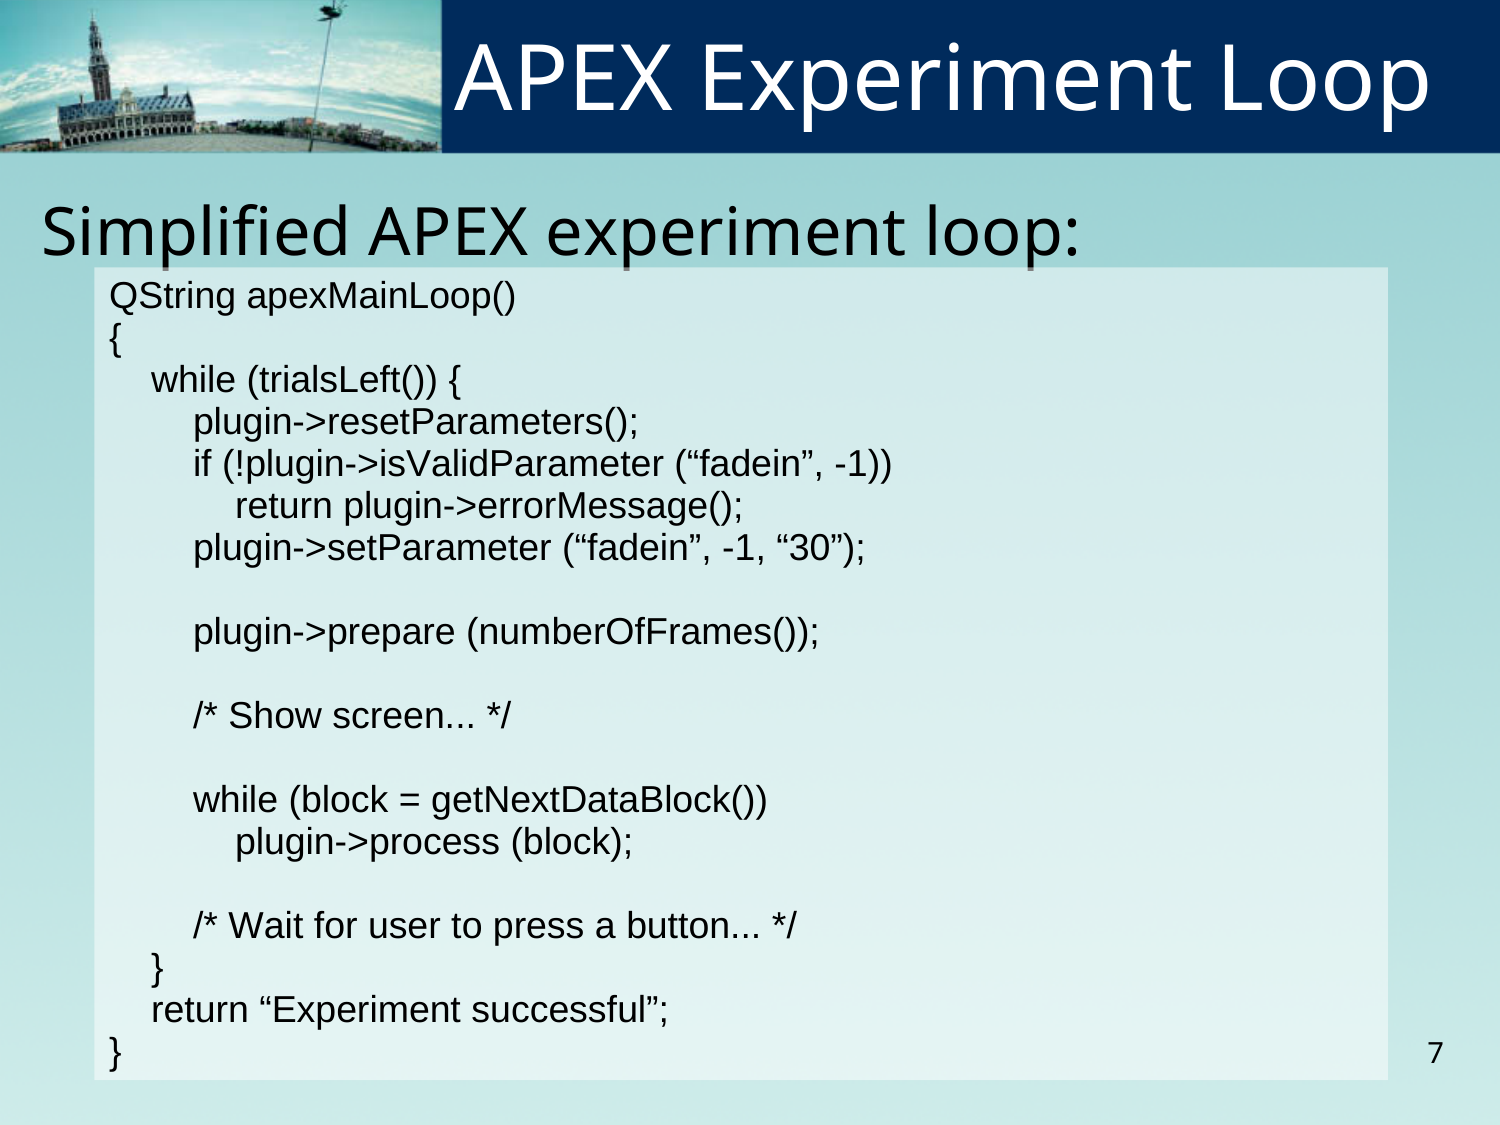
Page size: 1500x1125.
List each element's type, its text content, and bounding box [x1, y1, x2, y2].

text_box QString apexMainLoop() { while (trialsLeft()) { plugin->resetParameters(); if (!plugin->isValidParameter (“fadein”, -1)) return plugin->errorMessage(); plugin->setParameter (“fadein”, -1, “30”); plugin->prepare (numberOfFrames()); /* Show screen... */ while (block = getNextDataBlock()) plugin->process (block); /* Wait for user to press a button... */ } return “Experiment successful”; } [94, 267, 1388, 1081]
list Simplified APEX experiment loop: [41, 184, 1459, 991]
picture [0, 0, 1500, 1125]
title APEX Experiment Loop [454, 0, 1500, 185]
